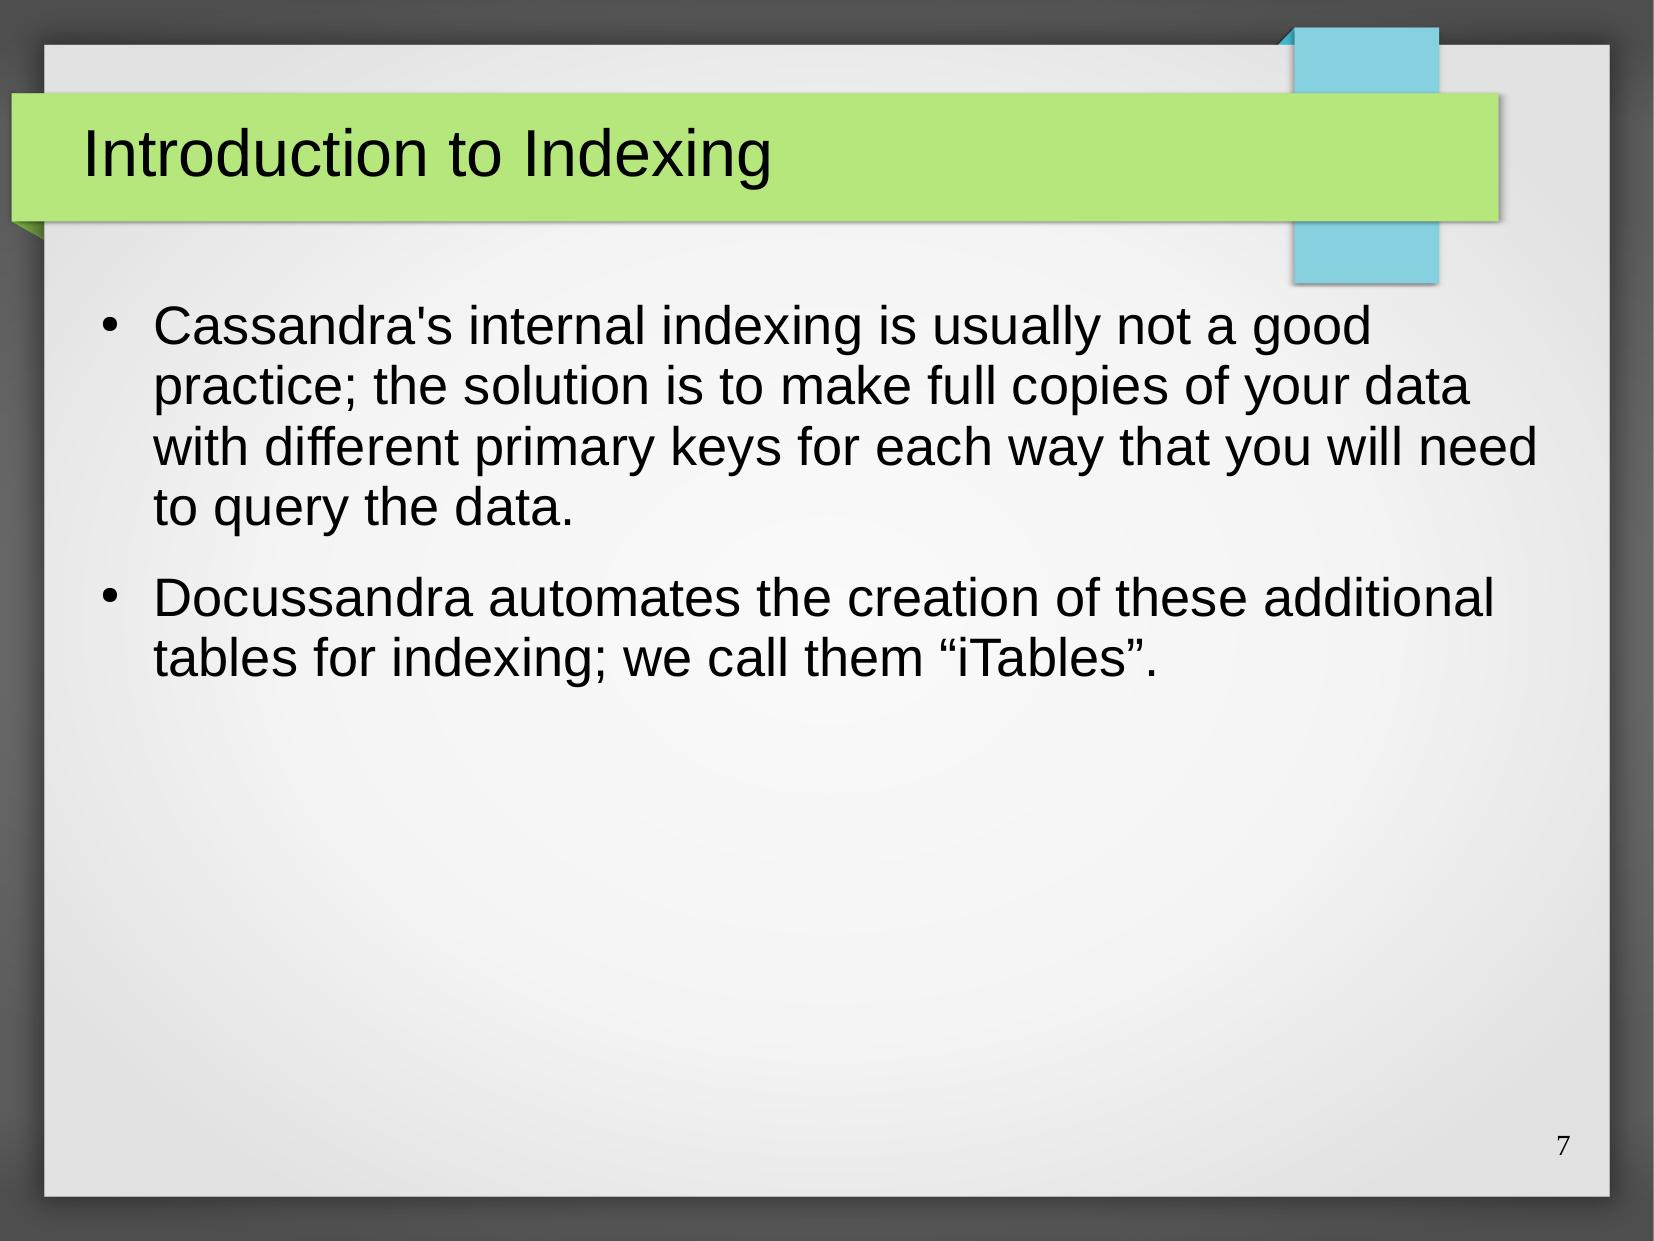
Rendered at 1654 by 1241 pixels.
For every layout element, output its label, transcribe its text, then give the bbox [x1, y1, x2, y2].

picture [0, 0, 1654, 1241]
list Cassandra's internal indexing is usually not a good practice; the solution is to make full copies of your data with different primary keys for each way that you will need to query the data. Docussandra automates the creation of these additional tables for indexing; we call them “iTables”. [82, 295, 1576, 1015]
title Introduction to Indexing [82, 94, 1264, 213]
